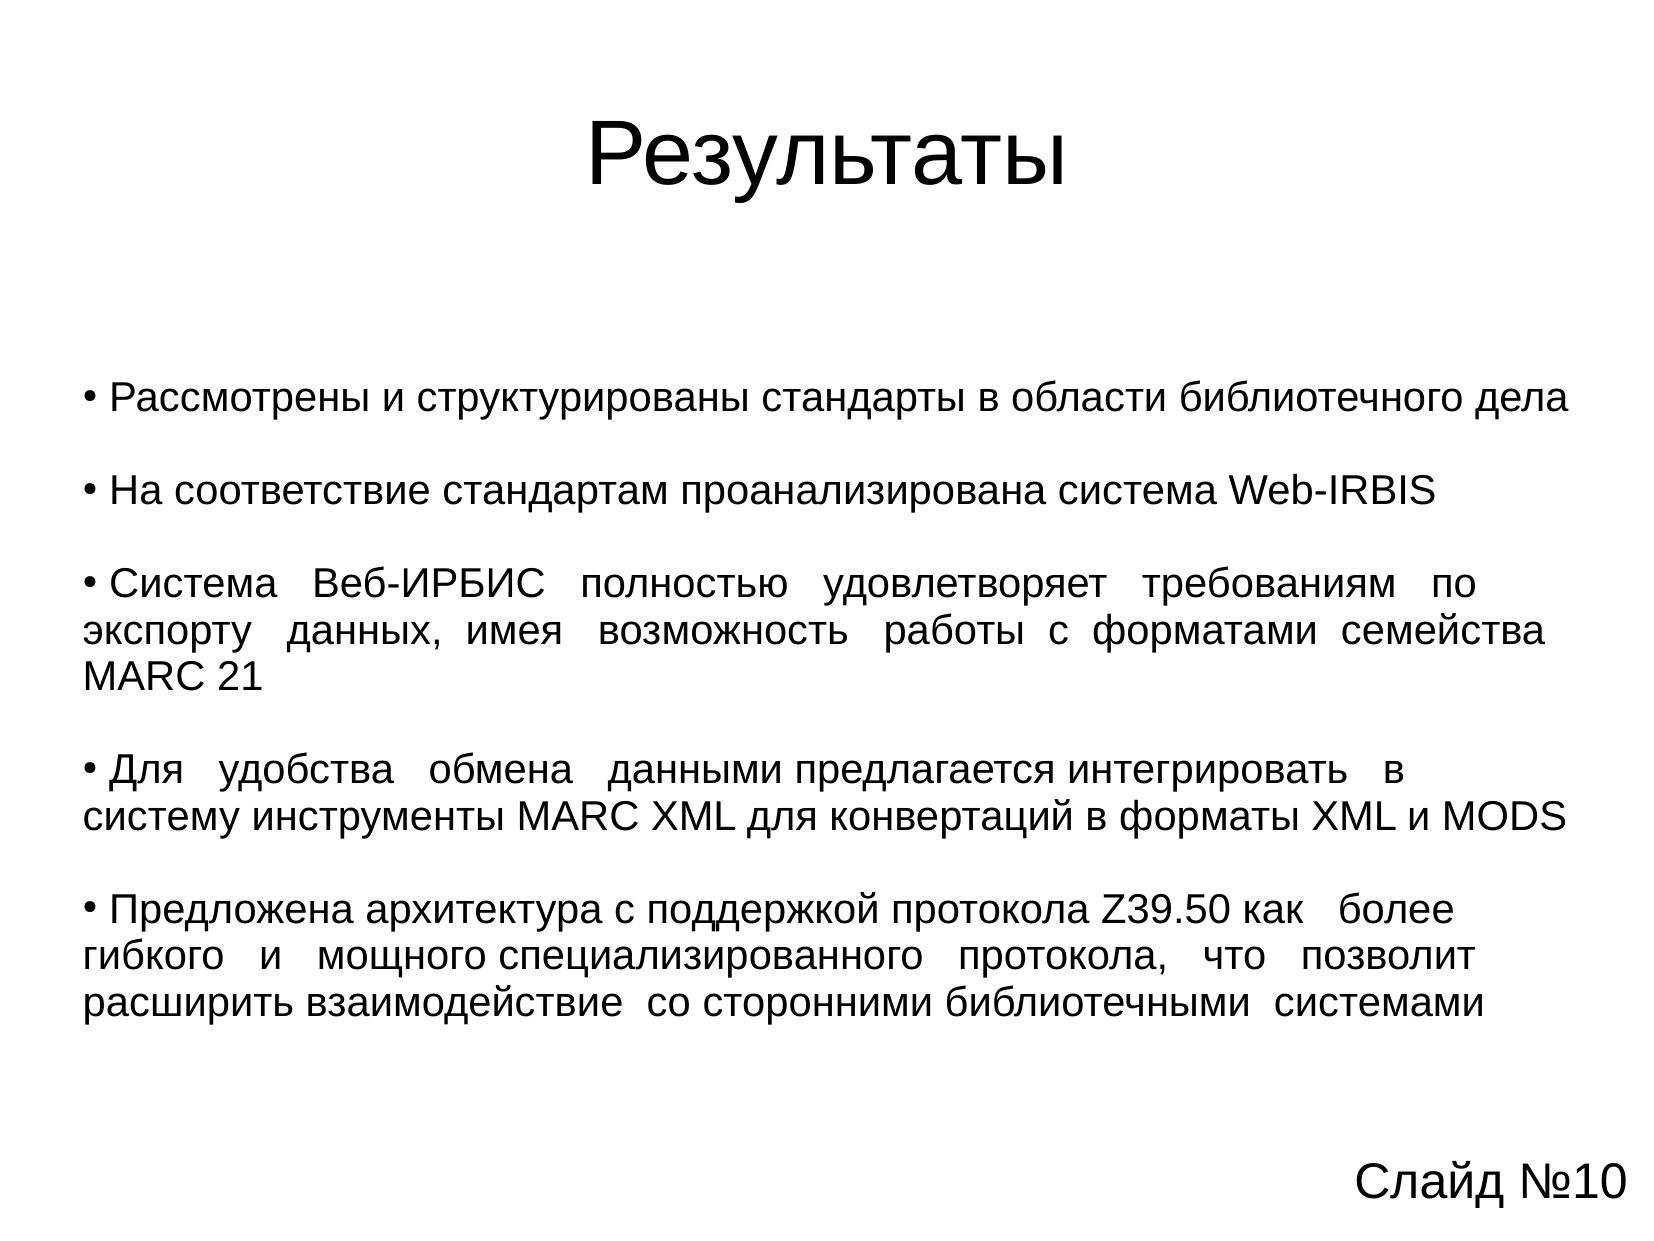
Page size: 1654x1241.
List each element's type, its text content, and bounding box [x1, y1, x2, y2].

title Результаты [82, 56, 1571, 250]
text_box Слайд №10 [1328, 1122, 1654, 1241]
subtitle Рассмотрены и структурированы стандарты в области библиотечного дела На соответствие стандартам проанализирована система Web-IRBIS Система Веб-ИРБИС полностью удовлетворяет требованиям по экспорту данных, имея возможность работы с форматами семейства MARC 21 Для удобства обмена данными предлагается интегрировать в систему инструменты MARC XML для конвертаций в форматы XML и MODS Предложена архитектура с поддержкой протокола Z39.50 как более гибкого и мощного специализированного протокола, что позволит расширить взаимодействие со сторонними библиотечными системами [82, 297, 1571, 1102]
